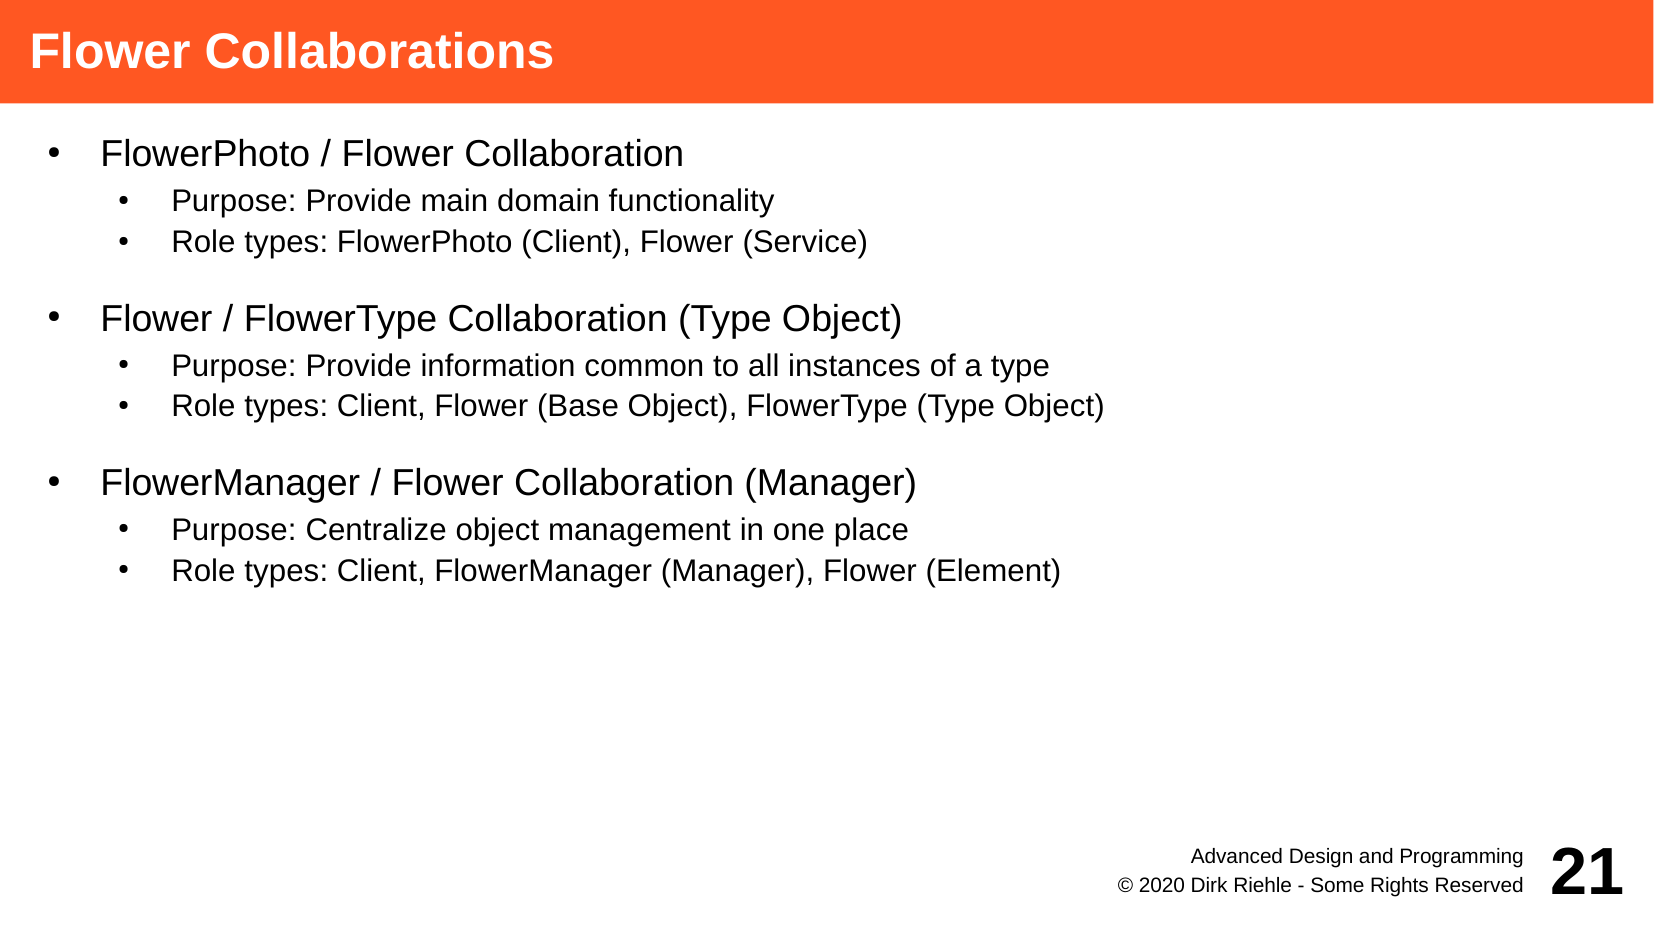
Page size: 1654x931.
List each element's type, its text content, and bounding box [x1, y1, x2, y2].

title Flower Collaborations [0, 0, 1654, 104]
list FlowerPhoto / Flower Collaboration Purpose: Provide main domain functionality Role types: FlowerPhoto (Client), Flower (Service) Flower / FlowerType Collaboration (Type Object) Purpose: Provide information common to all instances of a type Role types: Client, Flower (Base Object), FlowerType (Type Object) FlowerManager / Flower Collaboration (Manager) Purpose: Centralize object management in one place Role types: Client, FlowerManager (Manager), Flower (Element) [29, 132, 1625, 813]
